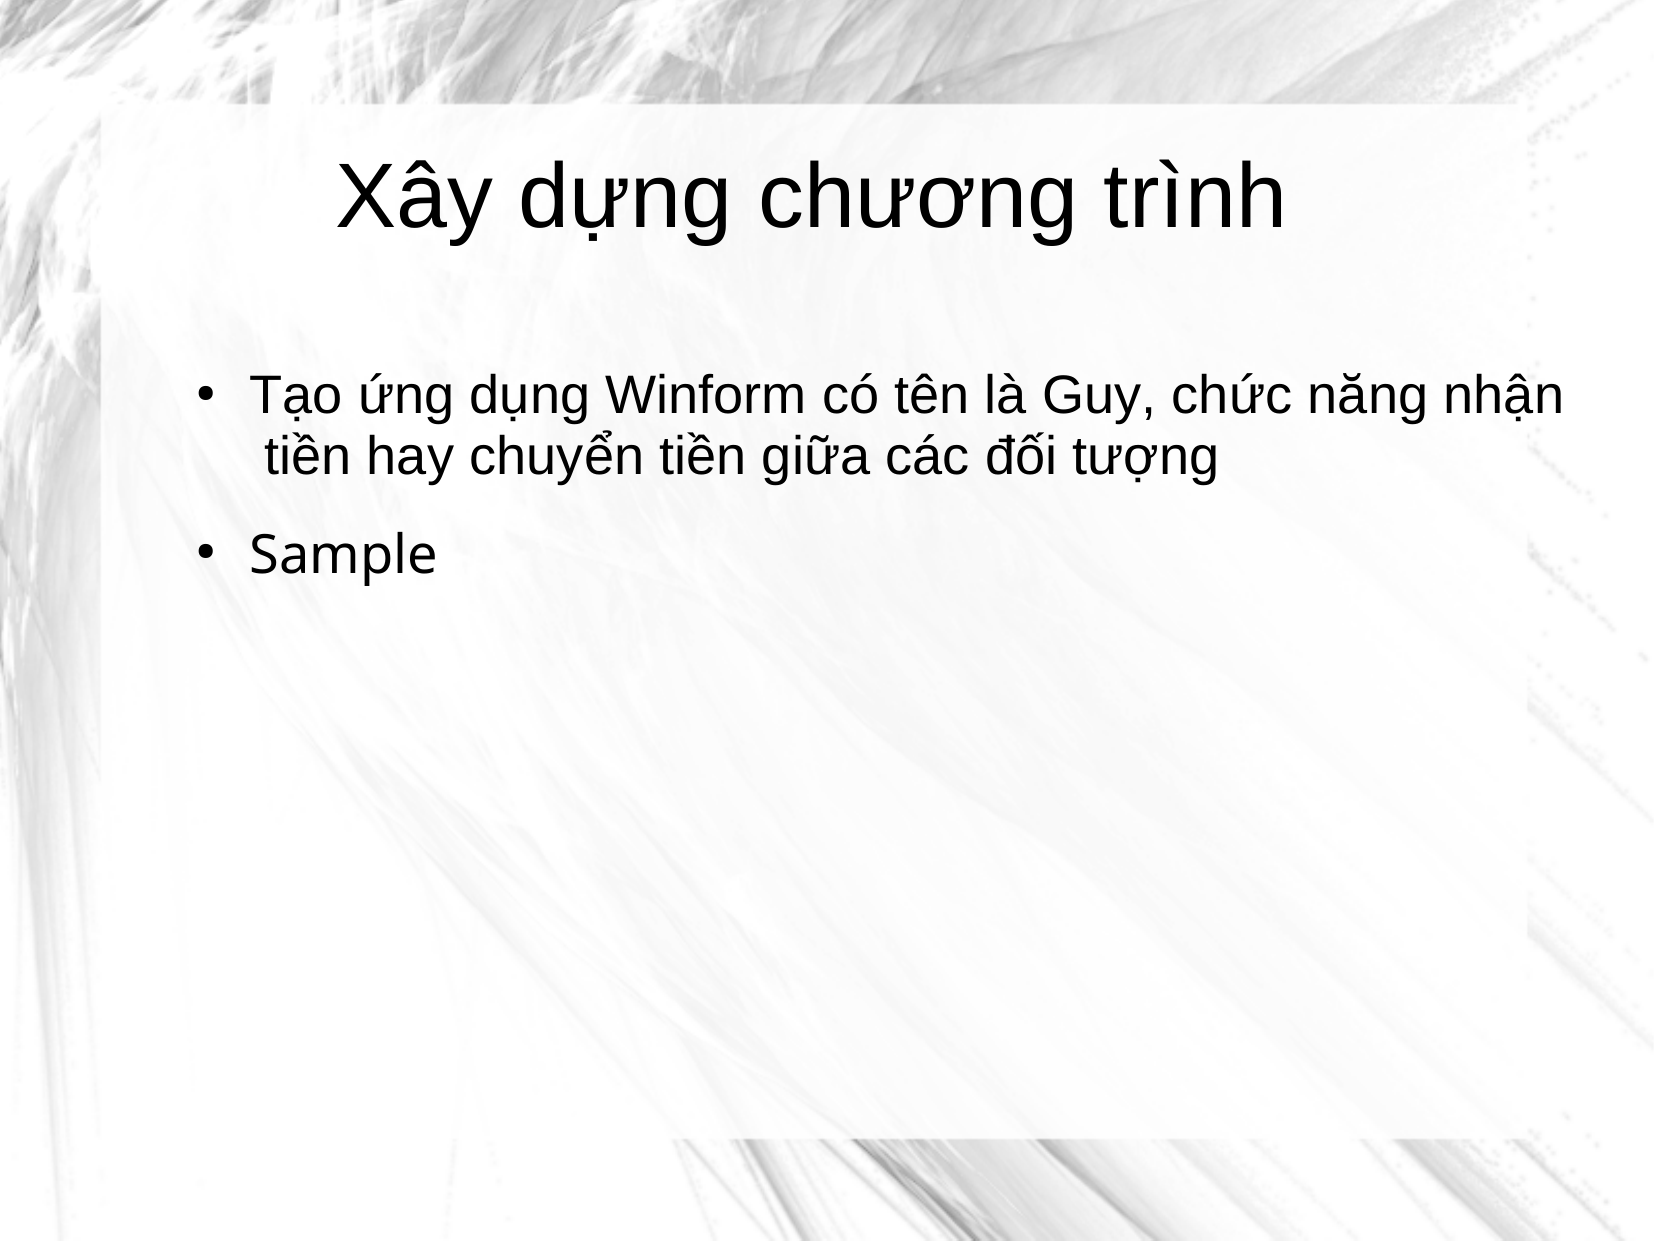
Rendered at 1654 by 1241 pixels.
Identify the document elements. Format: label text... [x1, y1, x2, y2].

list Tạo ứng dụng Winform có tên là Guy, chức năng nhận tiền hay chuyển tiền giữa các đối tượng Sample [178, 364, 1570, 1147]
picture [0, 0, 1654, 1241]
title Xây dựng chương trình [118, 112, 1506, 281]
